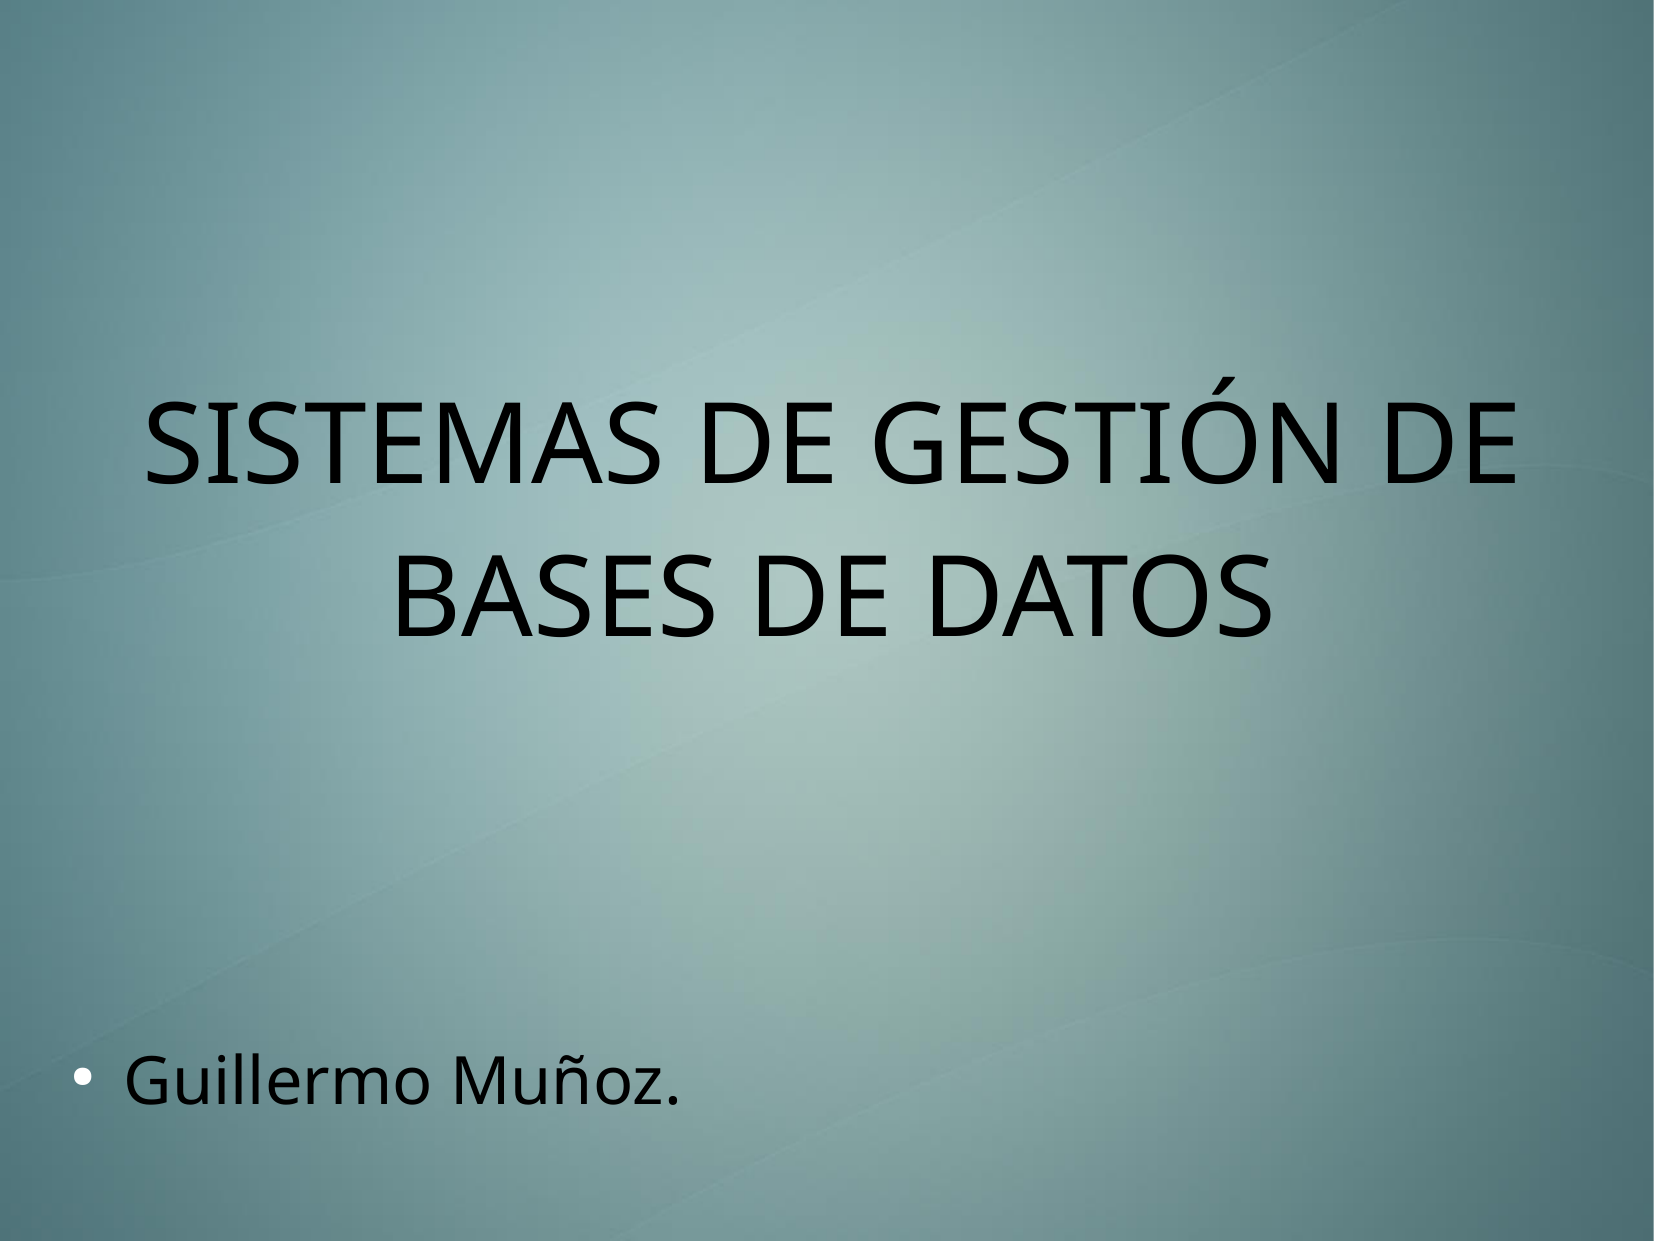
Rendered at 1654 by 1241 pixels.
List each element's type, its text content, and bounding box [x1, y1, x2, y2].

picture [0, 0, 1654, 1241]
title SISTEMAS DE GESTIÓN DE BASES DE DATOS [88, 391, 1577, 643]
list Guillermo Muñoz. [53, 1033, 975, 1157]
